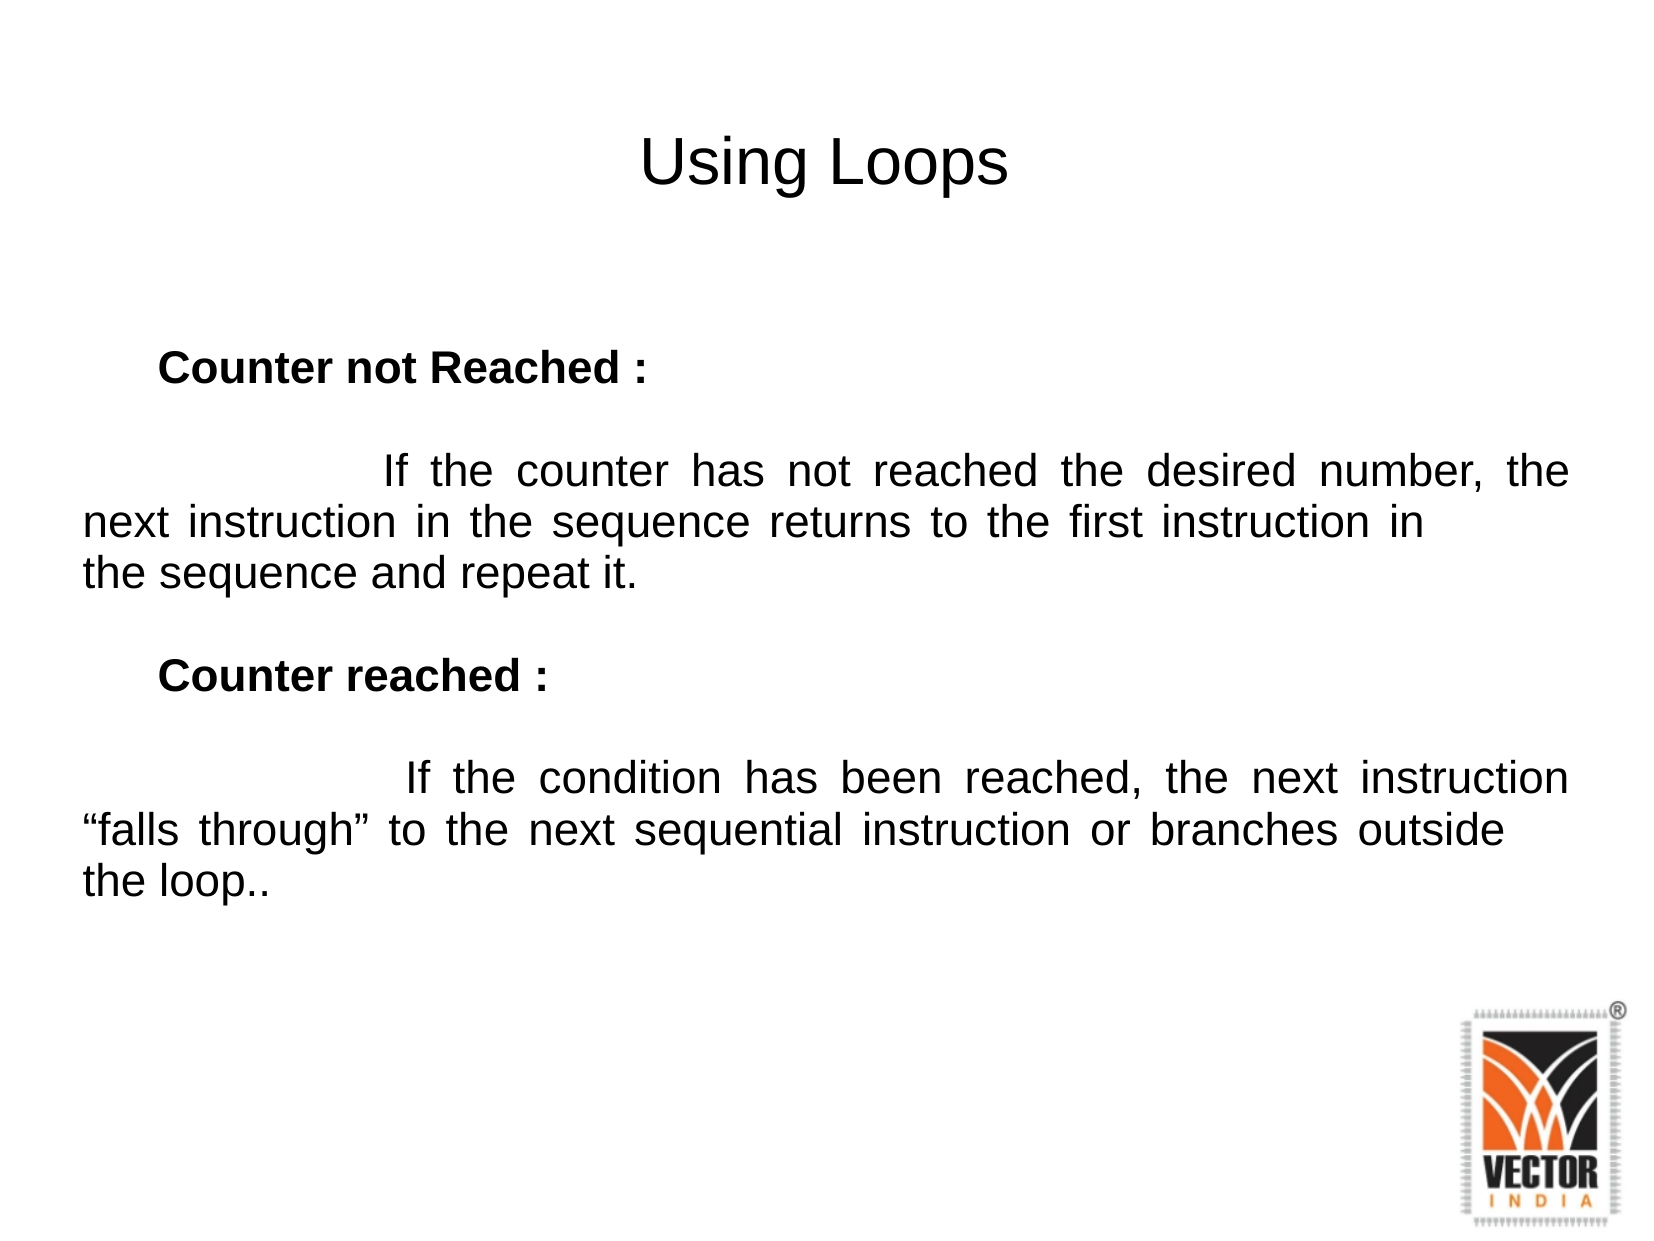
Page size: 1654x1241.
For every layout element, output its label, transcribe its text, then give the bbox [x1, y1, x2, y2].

subtitle Counter not Reached : If the counter has not reached the desired number, the next instruction in the sequence returns to the first instruction in the sequence and repeat it. Counter reached : If the condition has been reached, the next instruction “falls through” to the next sequential instruction or branches outside the loop.. [82, 0, 1571, 1241]
picture [1432, 996, 1654, 1237]
text_box [330, 285, 1458, 1096]
